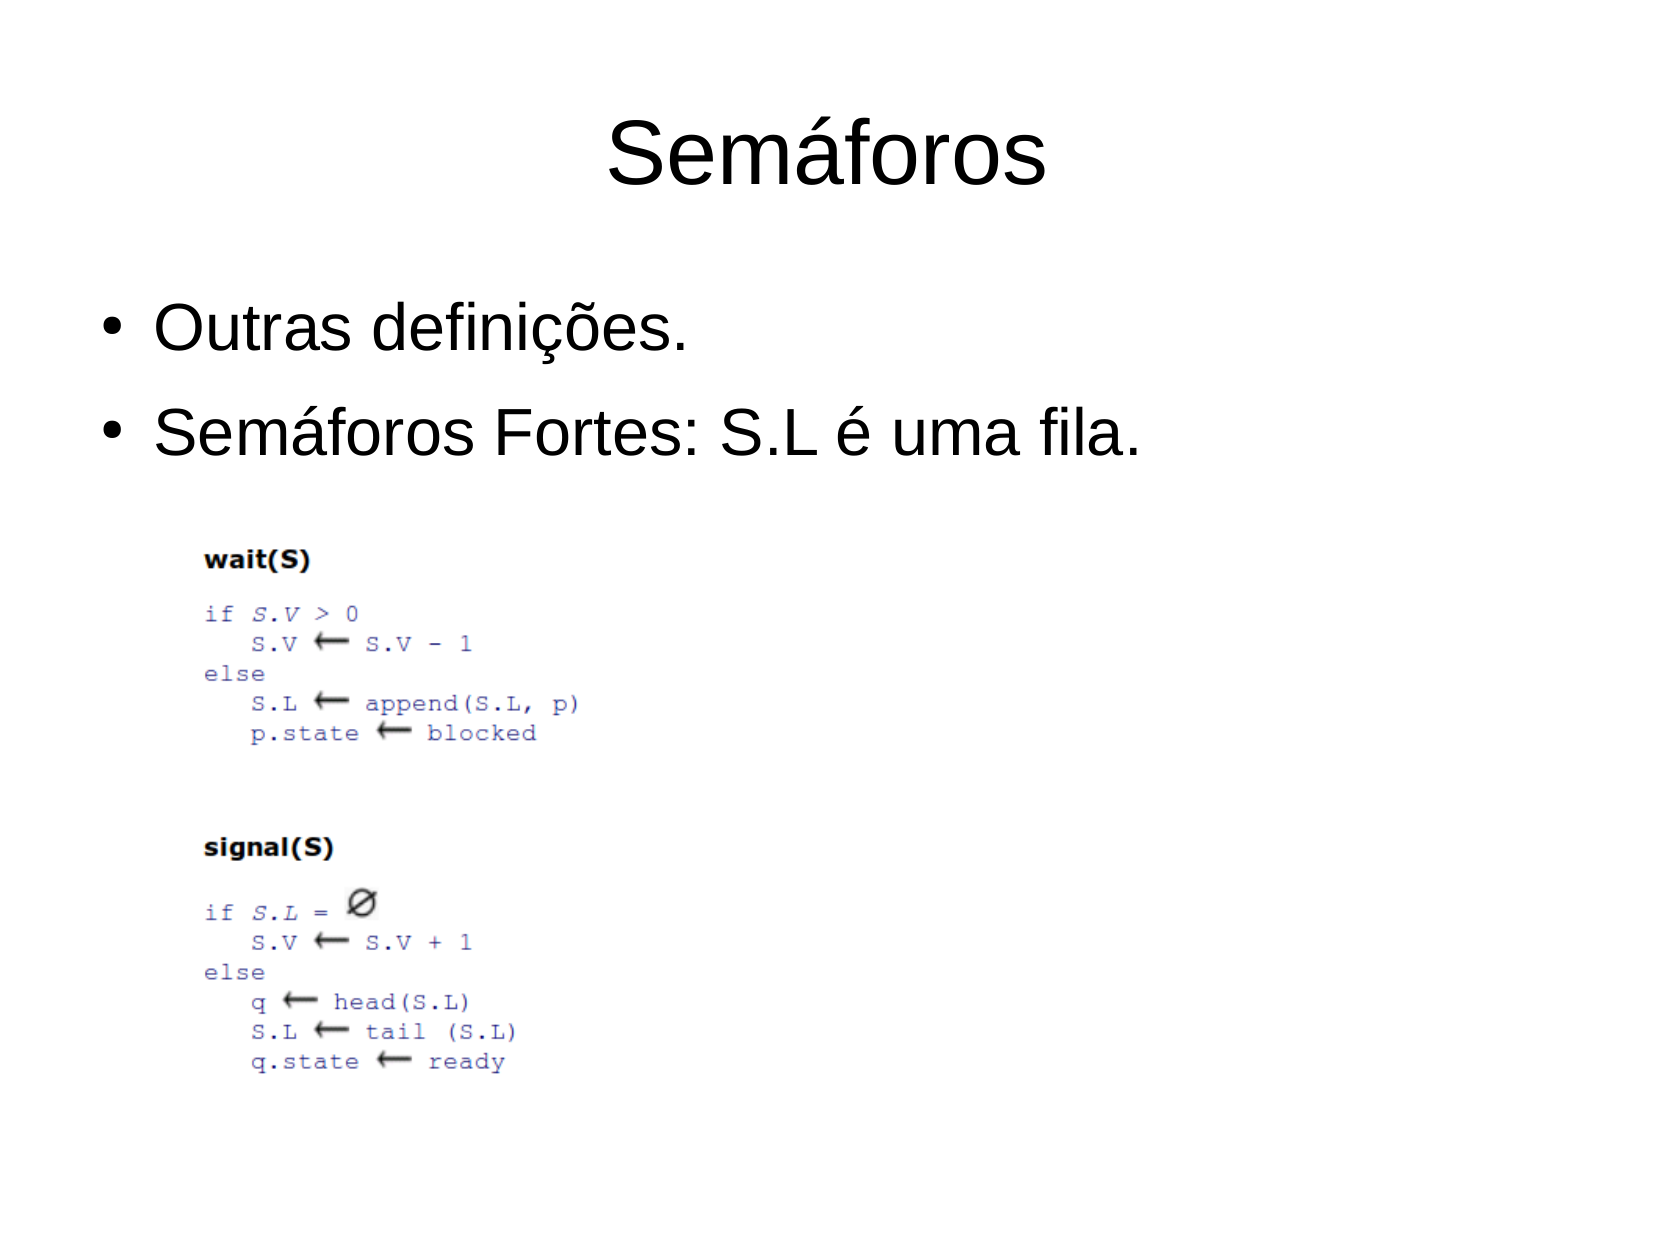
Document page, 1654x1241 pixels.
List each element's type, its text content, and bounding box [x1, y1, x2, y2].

list Outras definições. Semáforos Fortes: S.L é uma fila. [82, 290, 1538, 1010]
title Semáforos [82, 49, 1571, 257]
picture [168, 531, 603, 1123]
